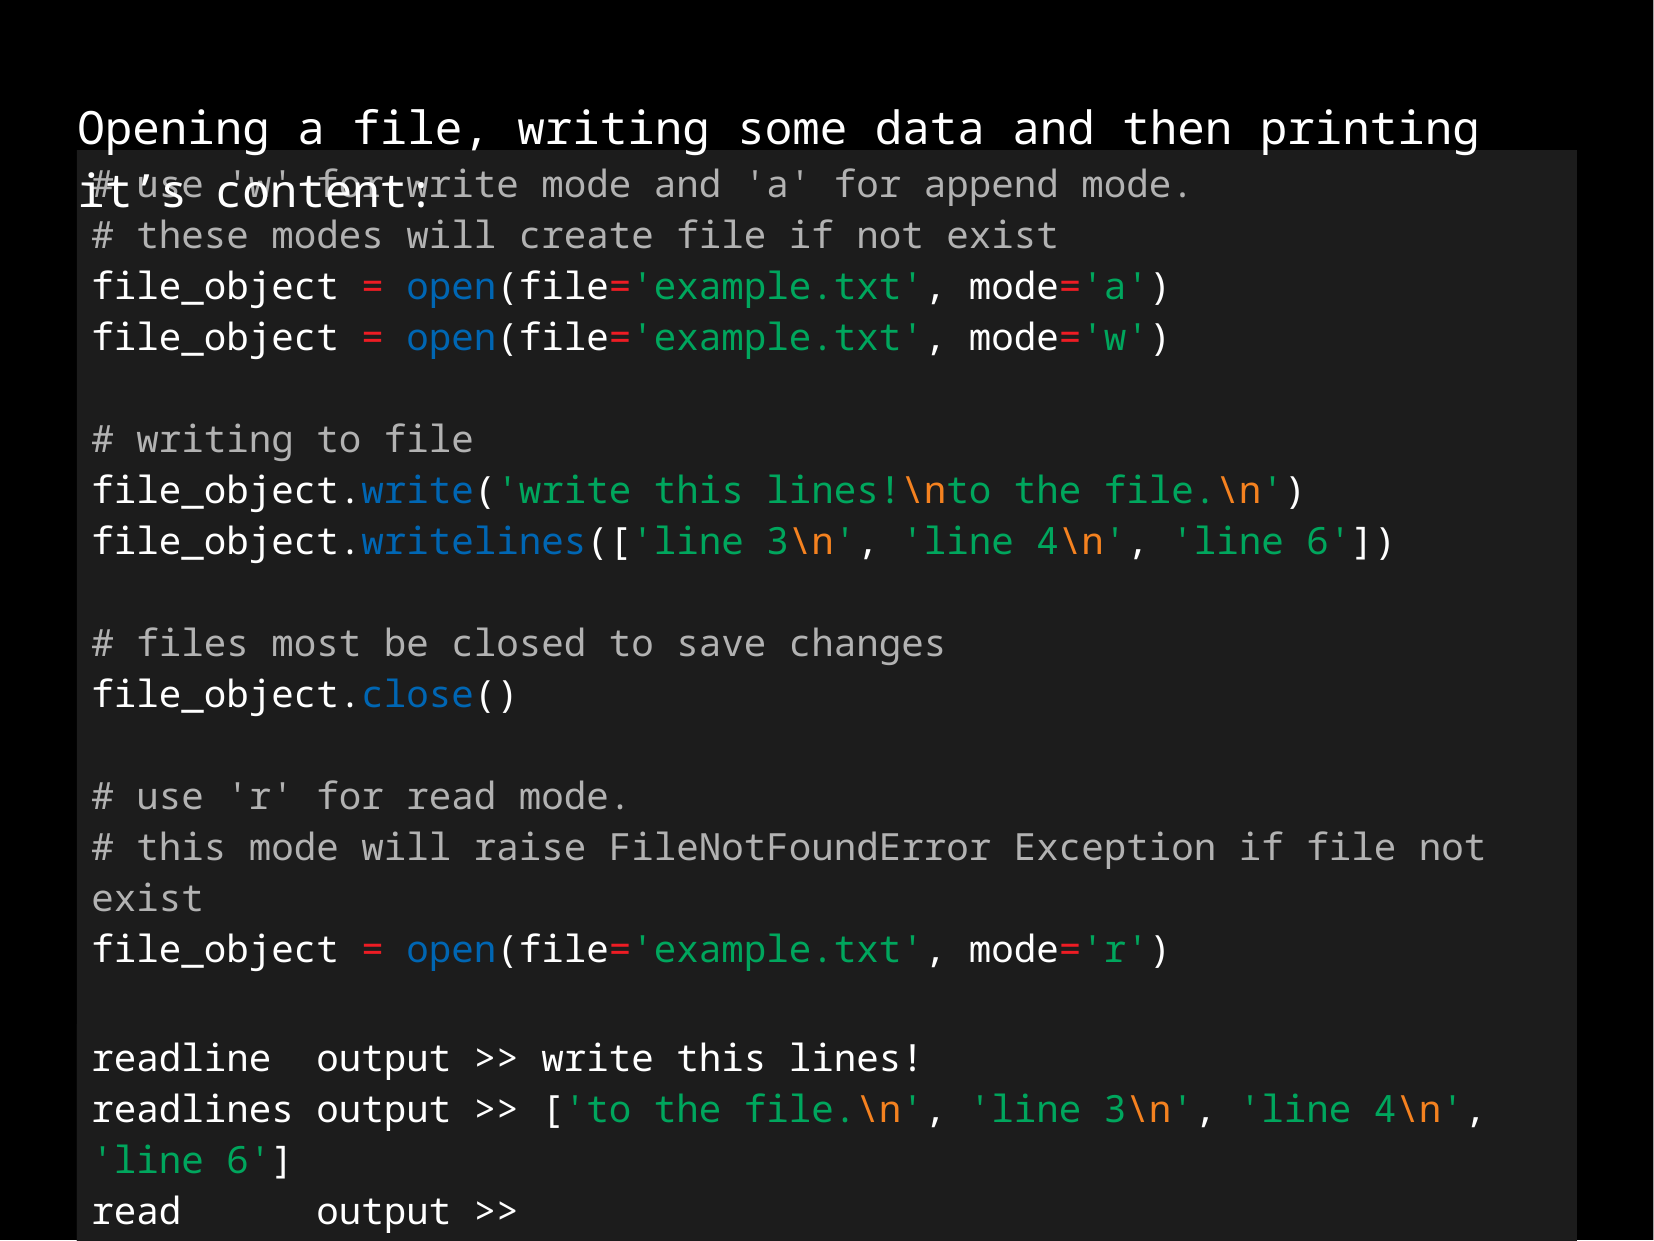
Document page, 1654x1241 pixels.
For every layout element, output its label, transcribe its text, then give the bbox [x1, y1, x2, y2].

text_box Opening a file, writing some data and then printing it’s content: Output: [62, 88, 1591, 1028]
text_box readline output >> write this lines! readlines output >> ['to the file.\n', 'line 3\n', 'line 4\n', 'line 6'] read output >> [76, 1024, 1577, 1153]
